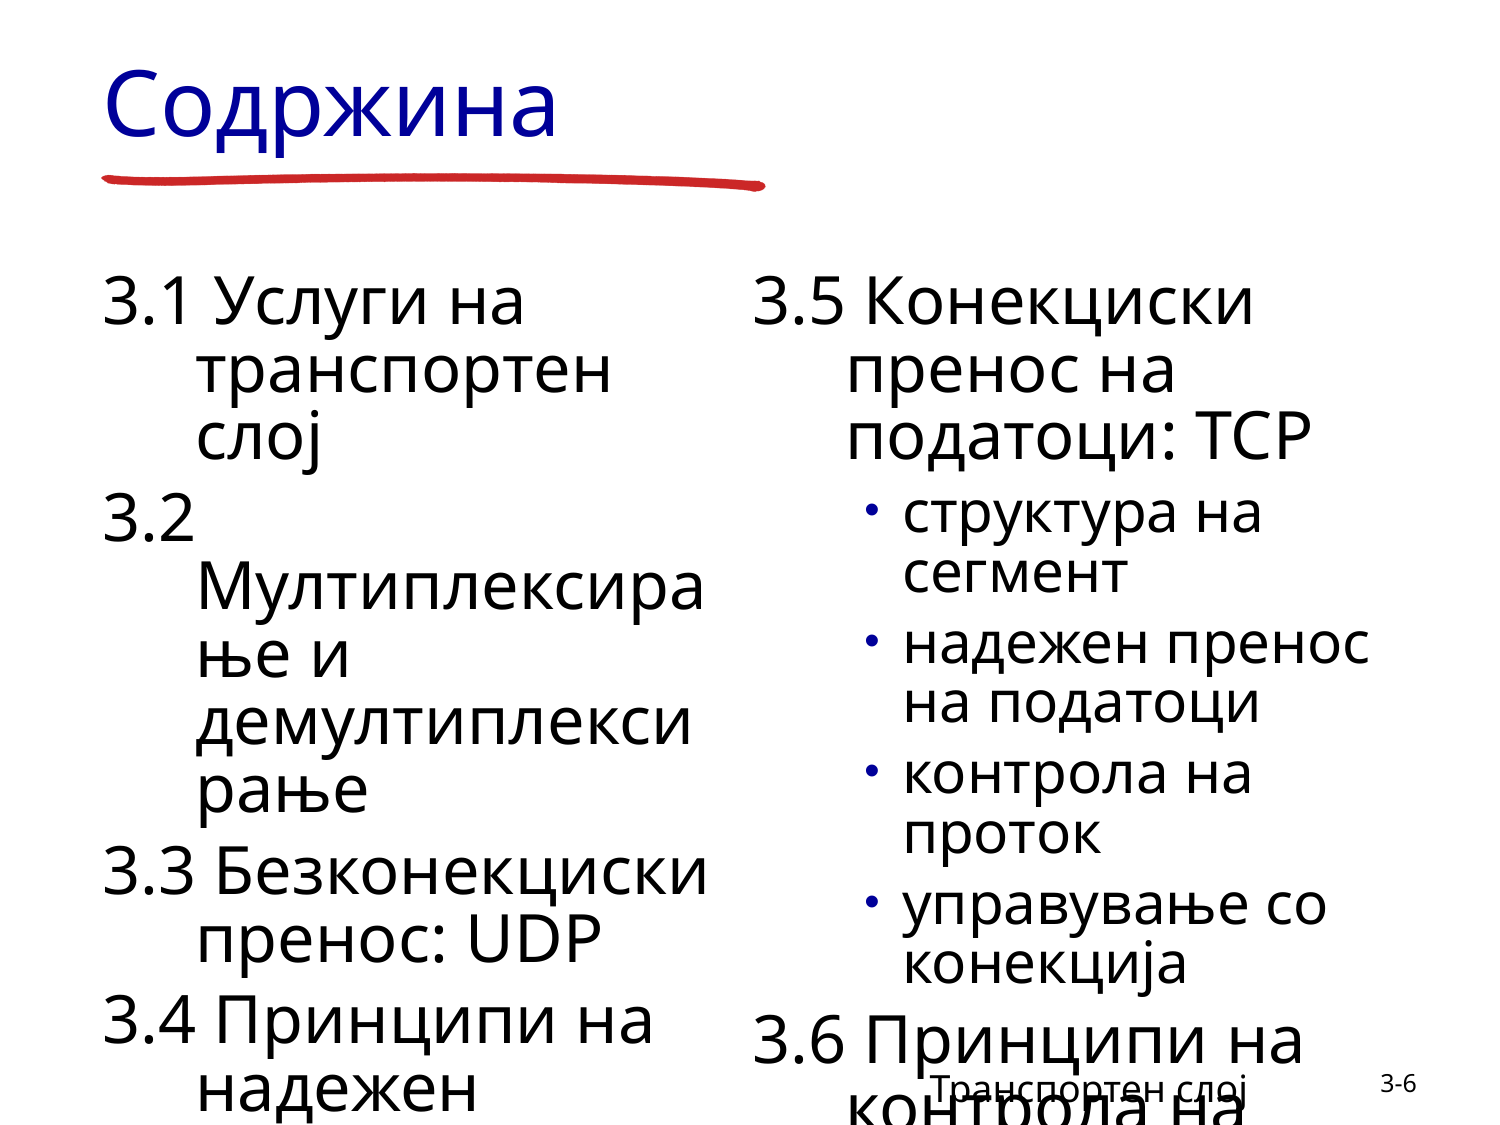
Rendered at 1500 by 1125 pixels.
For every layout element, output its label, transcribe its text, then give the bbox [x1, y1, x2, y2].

title Содржина [87, 37, 1363, 225]
slide_number 3-<number> [1365, 1060, 1477, 1106]
footer Транспортен слој [914, 1057, 1390, 1105]
list 3.5 Конекциски пренос на податоци: TCP структура на сегмент надежен пренос на податоци контрола на проток управување со конекција 3.6 Принципи на контрола на застој 3.7 TCP контрола на застој [737, 262, 1435, 1025]
list 3.1 Услуги на транспортен слој 3.2 Мултиплексирање и демултиплексирање 3.3 Безконекциски пренос: UDP 3.4 Принципи на надежен пренос на податоци [87, 262, 737, 1025]
